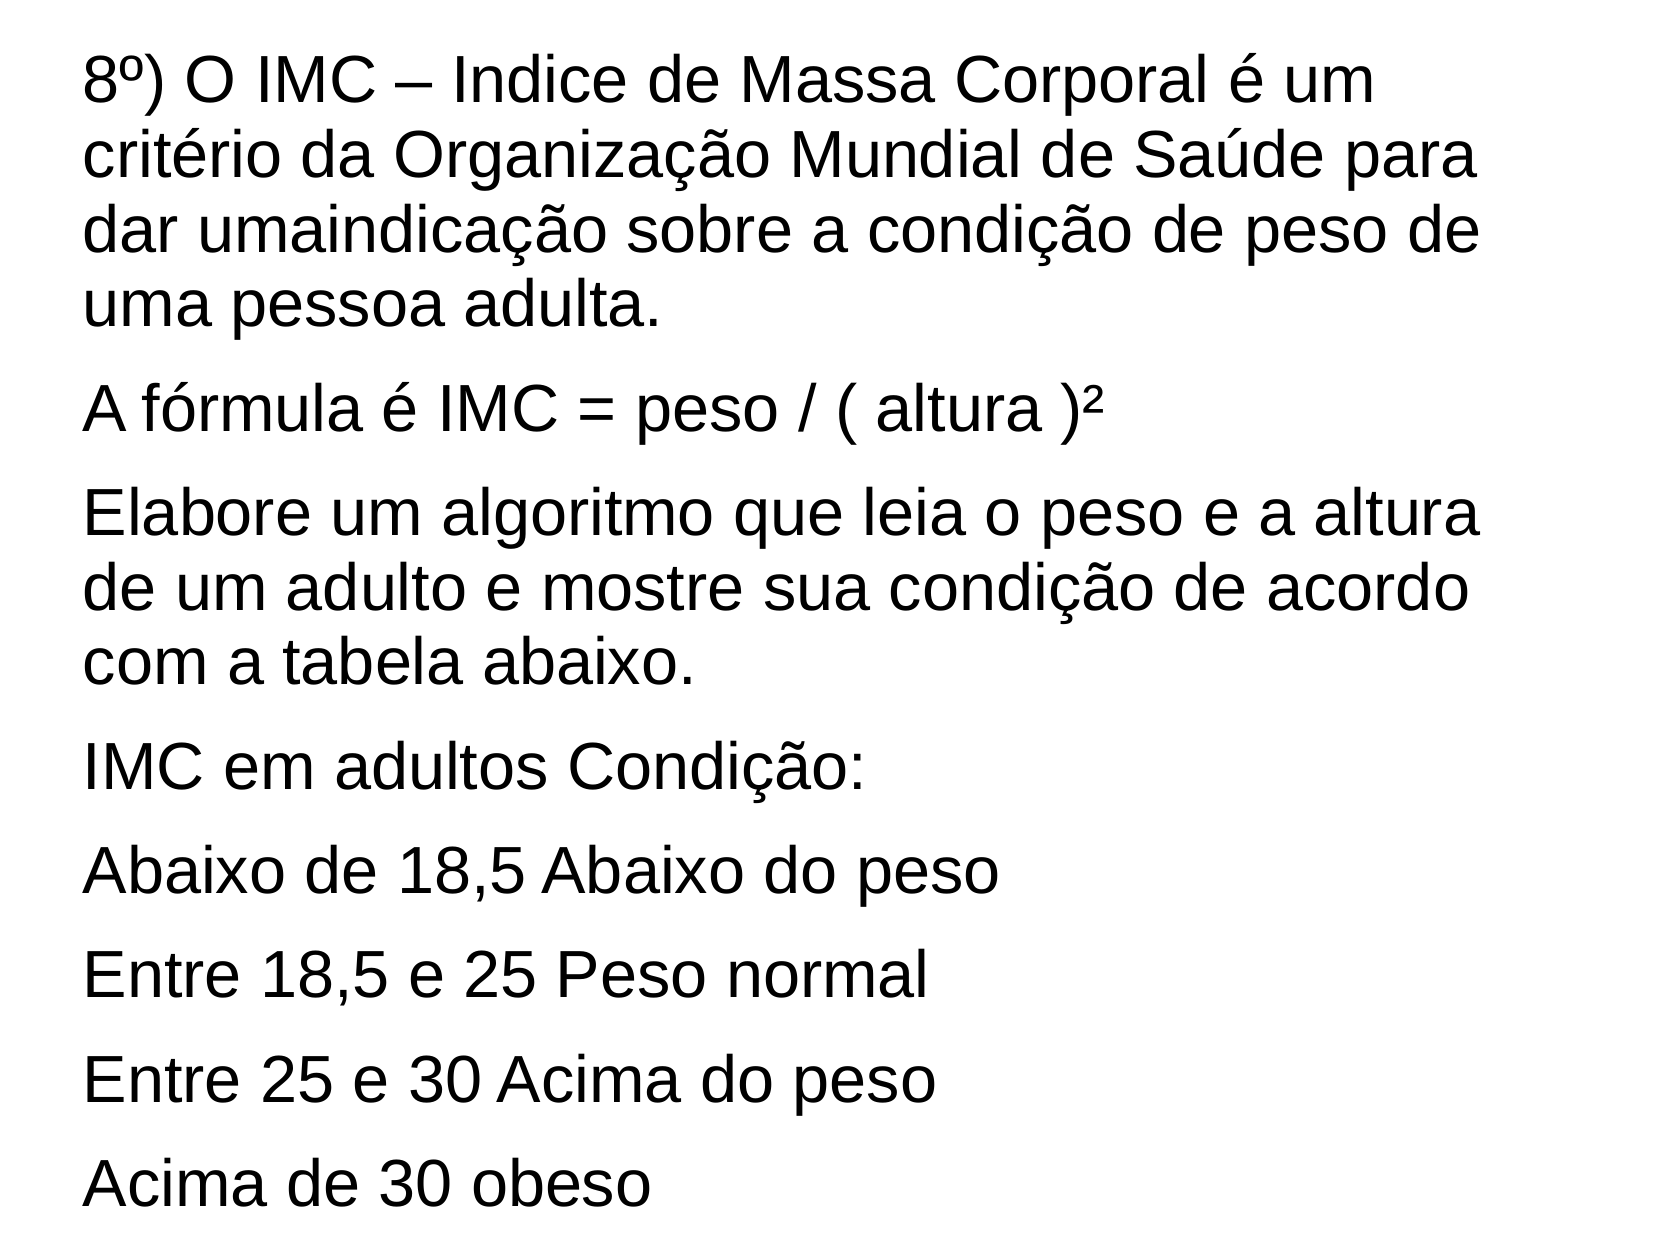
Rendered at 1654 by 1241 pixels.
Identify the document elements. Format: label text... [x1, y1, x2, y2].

list 8º) O IMC – Indice de Massa Corporal é um critério da Organização Mundial de Saúde para dar umaindicação sobre a condição de peso de uma pessoa adulta. A fórmula é IMC = peso / ( altura )² Elabore um algoritmo que leia o peso e a altura de um adulto e mostre sua condição de acordo com a tabela abaixo. IMC em adultos Condição: Abaixo de 18,5 Abaixo do peso Entre 18,5 e 25 Peso normal Entre 25 e 30 Acima do peso Acima de 30 obeso [82, 42, 1571, 1221]
